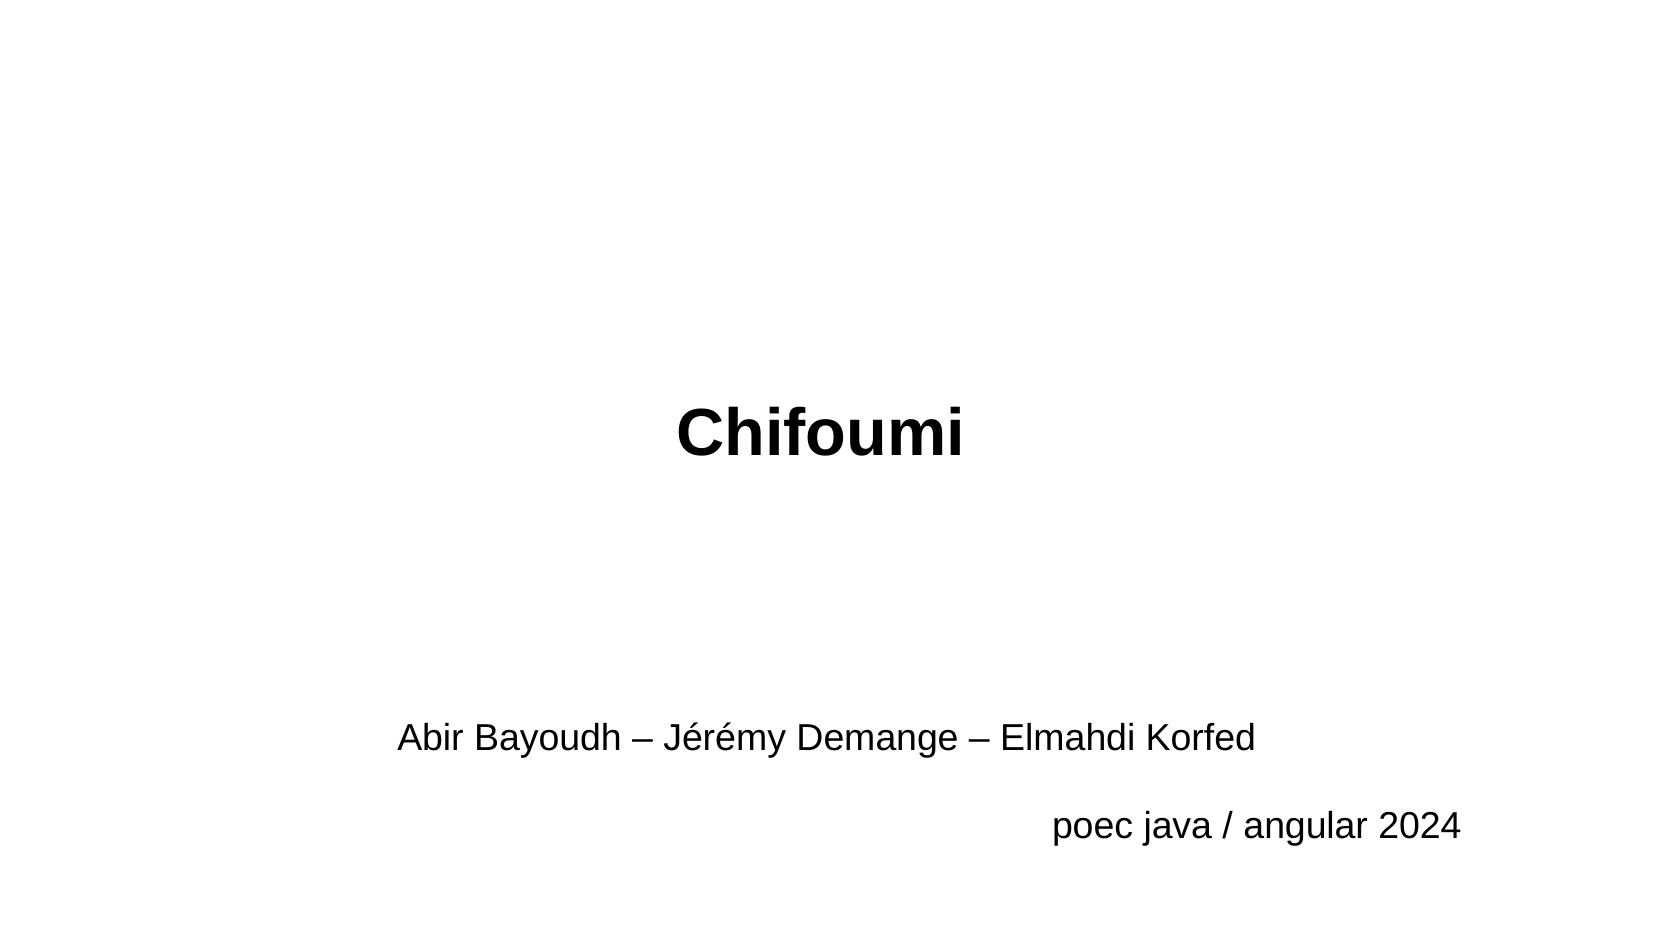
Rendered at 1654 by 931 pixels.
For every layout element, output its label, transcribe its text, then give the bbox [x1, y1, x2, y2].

text_box poec java / angular 2024 [856, 797, 1477, 862]
text_box Abir Bayoudh – Jérémy Demange – Elmahdi Korfed [88, 708, 1565, 808]
subtitle Chifoumi [76, 206, 1565, 658]
